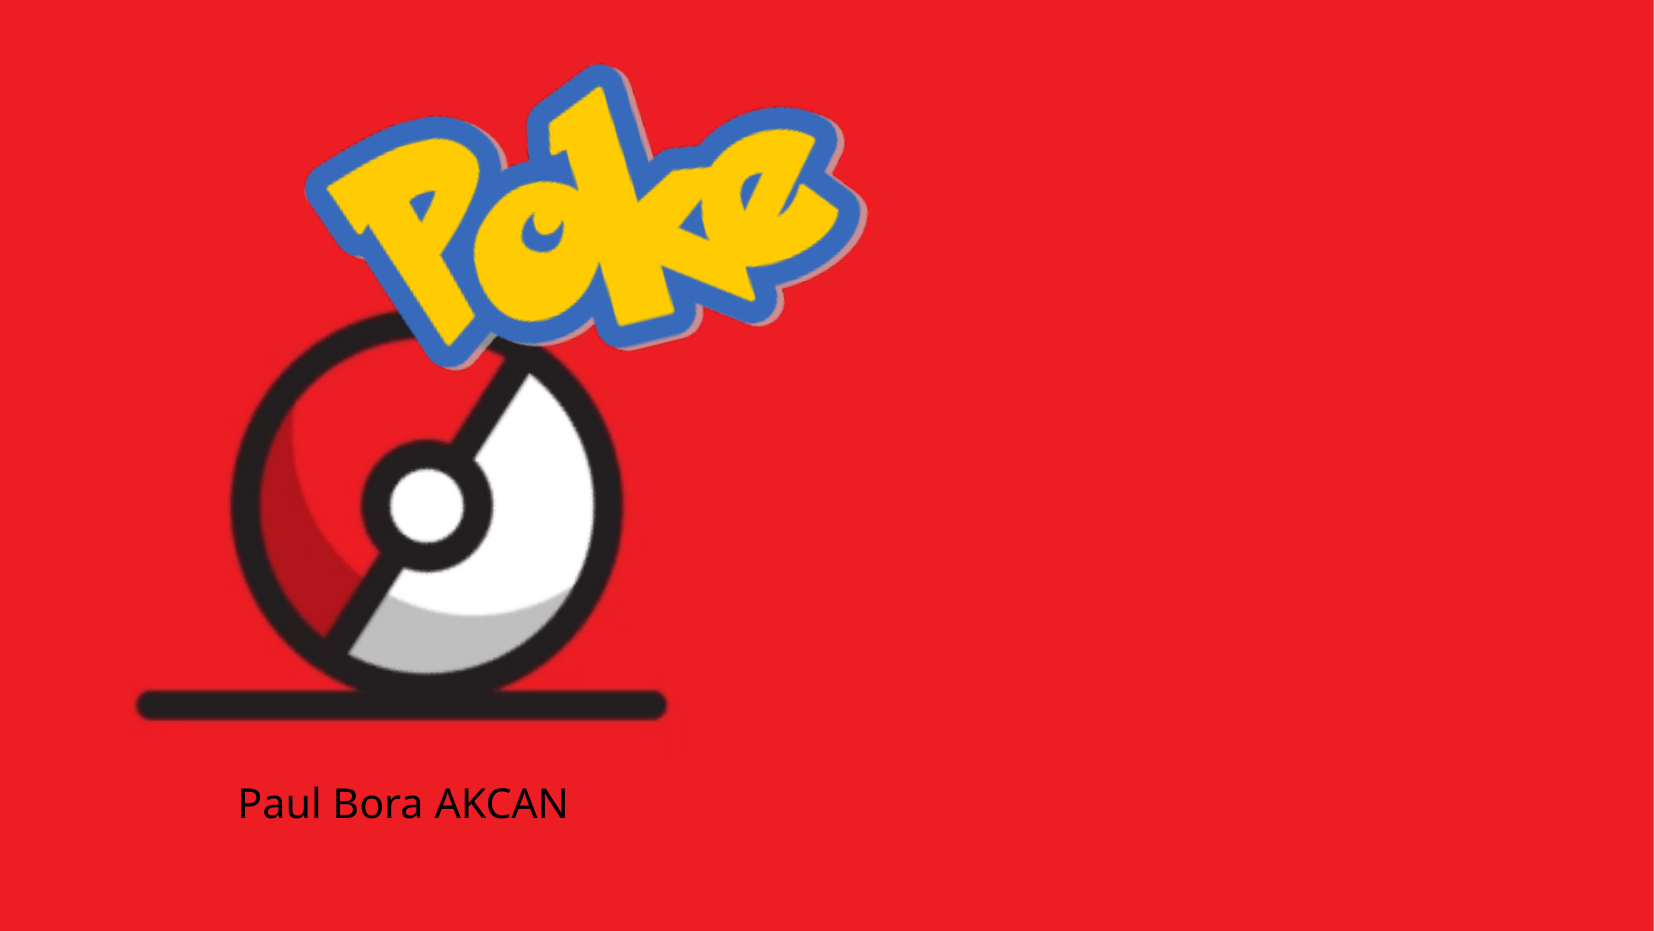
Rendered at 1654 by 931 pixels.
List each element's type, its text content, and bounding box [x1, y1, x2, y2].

picture [0, 0, 1654, 931]
subtitle Paul Bora AKCAN [0, 775, 1024, 931]
